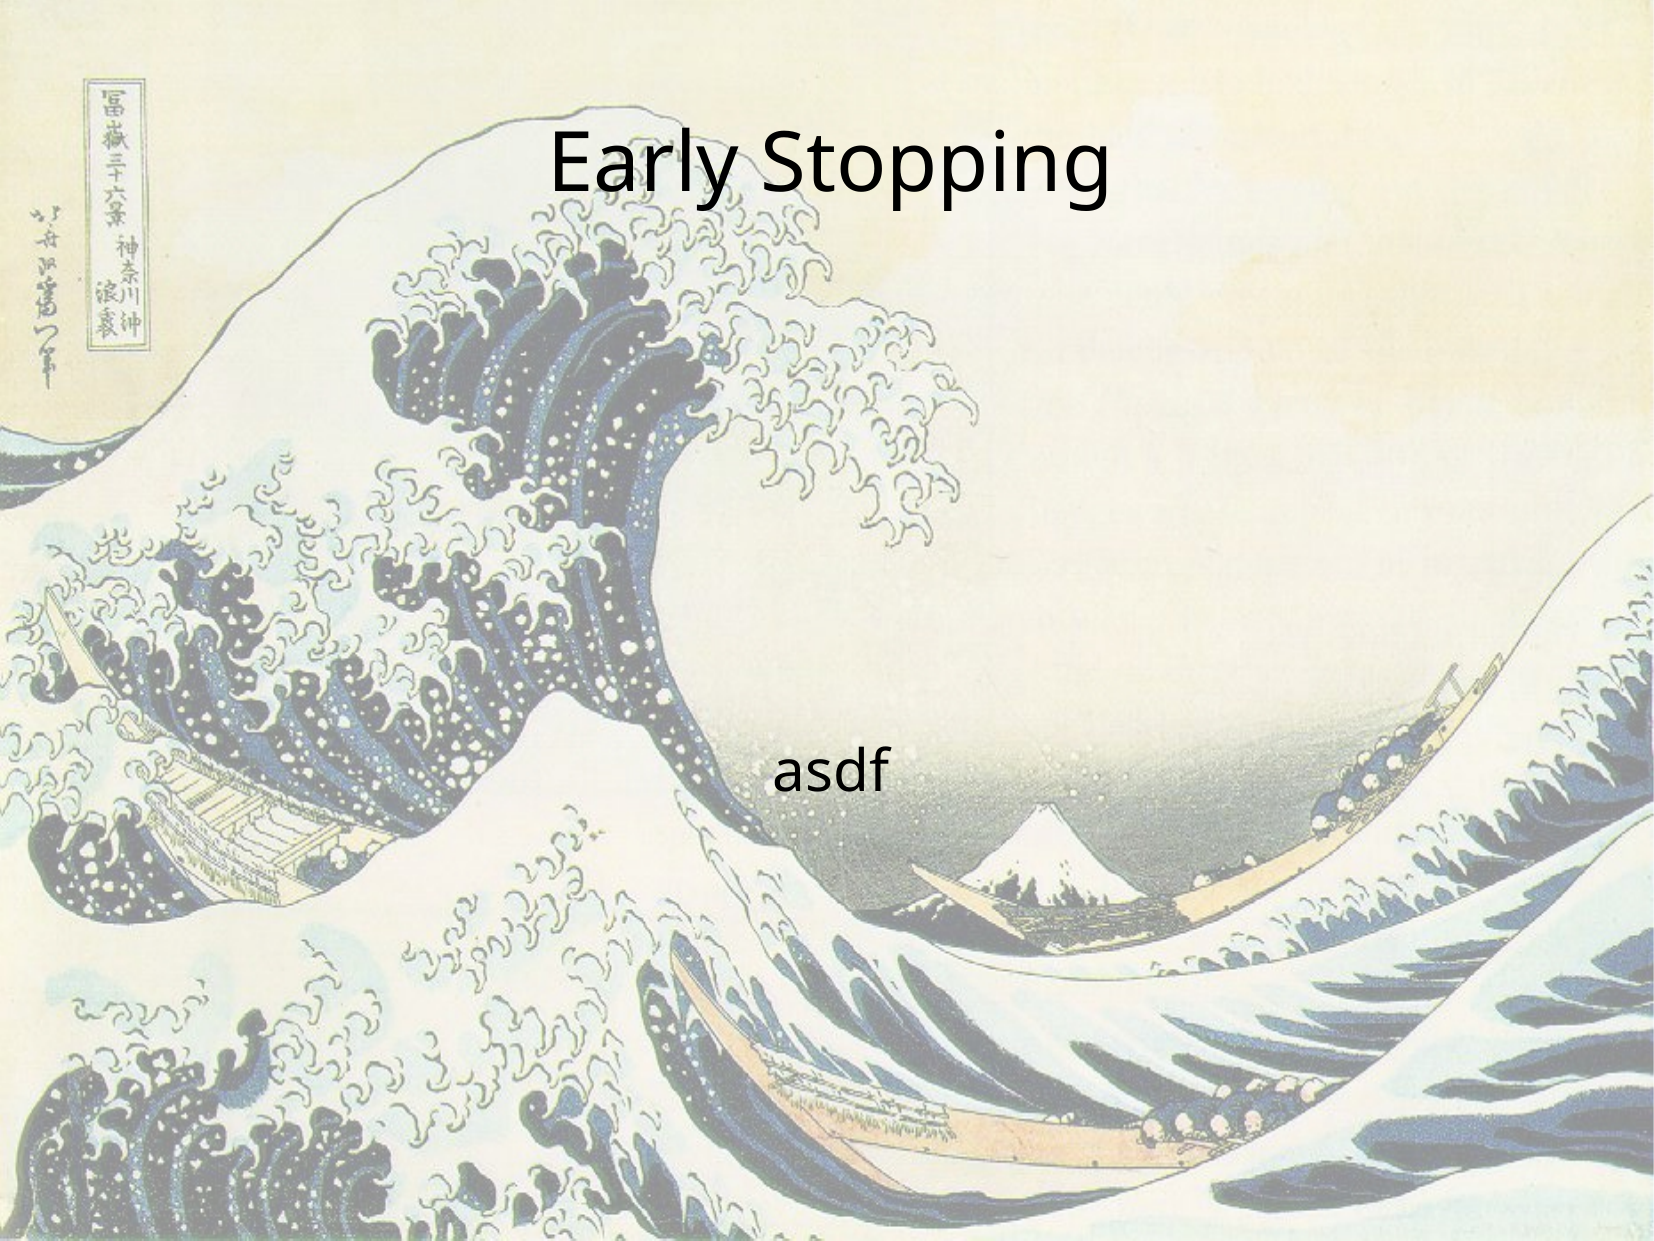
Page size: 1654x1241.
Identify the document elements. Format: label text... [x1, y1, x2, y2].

picture [0, 0, 1654, 1241]
subtitle asdf [86, 337, 1576, 1201]
title Early Stopping [86, 55, 1576, 263]
